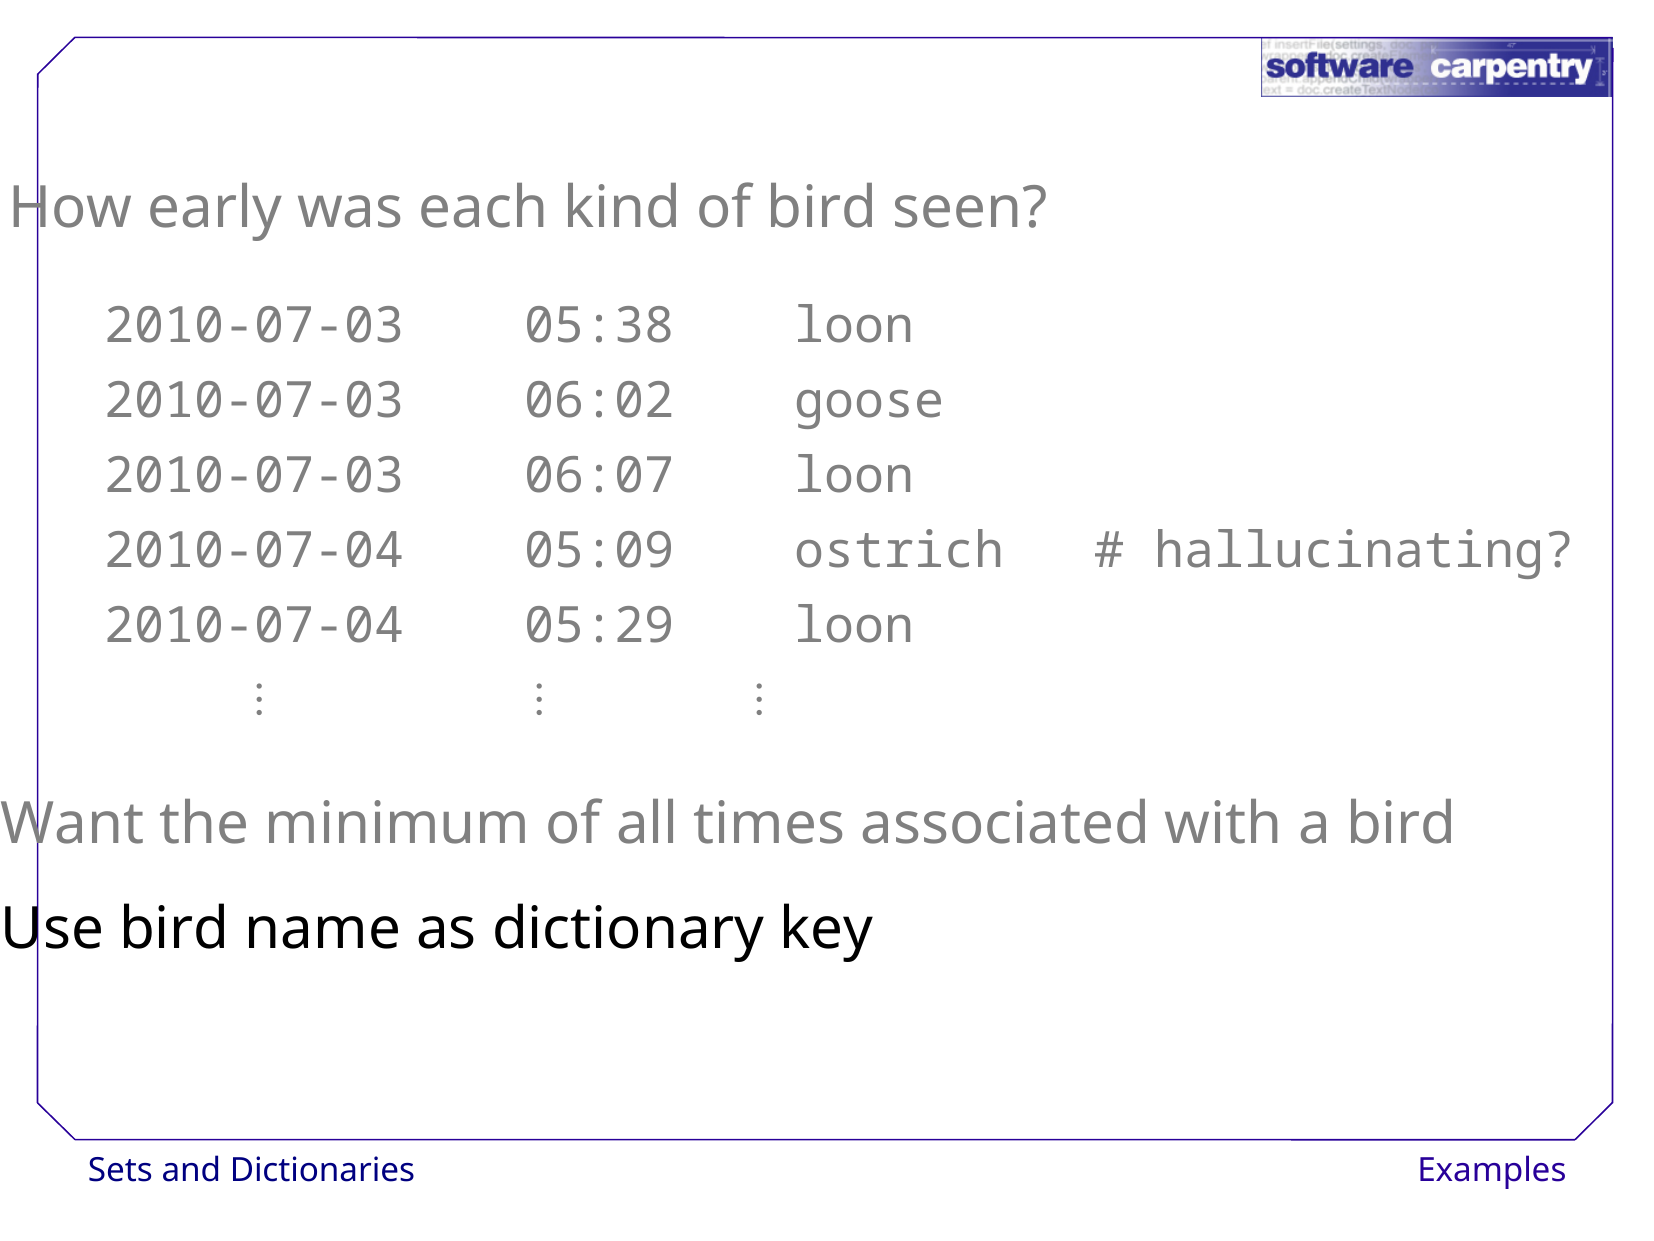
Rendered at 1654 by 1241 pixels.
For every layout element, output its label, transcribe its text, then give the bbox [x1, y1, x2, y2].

picture [1261, 39, 1613, 97]
text_box How early was each kind of bird seen? [0, 126, 1213, 248]
text_box Want the minimum of all times associated with a bird Use bird name as dictionary key [0, 742, 1622, 969]
text_box 2010-07-03 05:38 loon 2010-07-03 06:02 goose 2010-07-03 06:07 loon 2010-07-04 05:09 ostrich # hallucinating? 2010-07-04 05:29 loon ⋮ ⋮ ⋮ [89, 270, 1512, 742]
